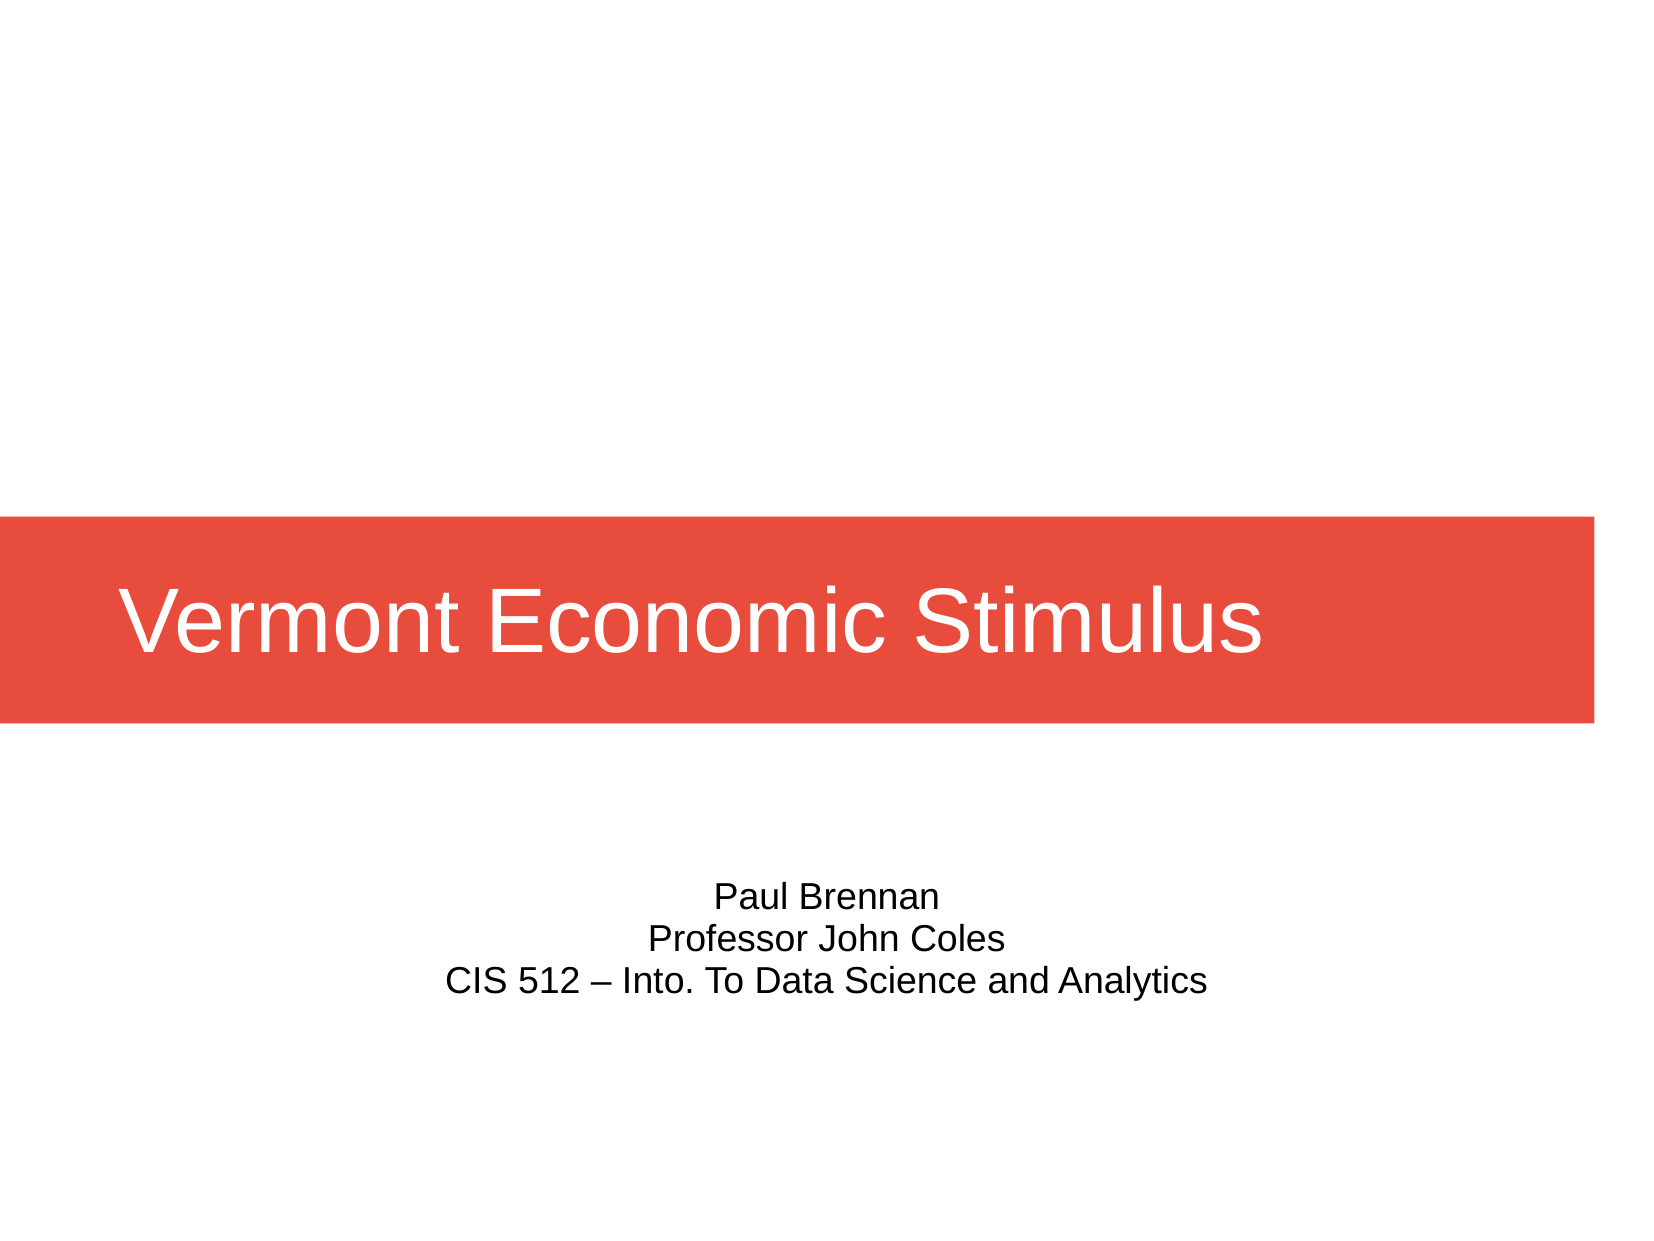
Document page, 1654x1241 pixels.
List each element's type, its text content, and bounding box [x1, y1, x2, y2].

text_box Paul Brennan Professor John Coles CIS 512 – Into. To Data Science and Analytics [354, 868, 1300, 1010]
subtitle Vermont Economic Stimulus [82, 570, 1571, 1010]
